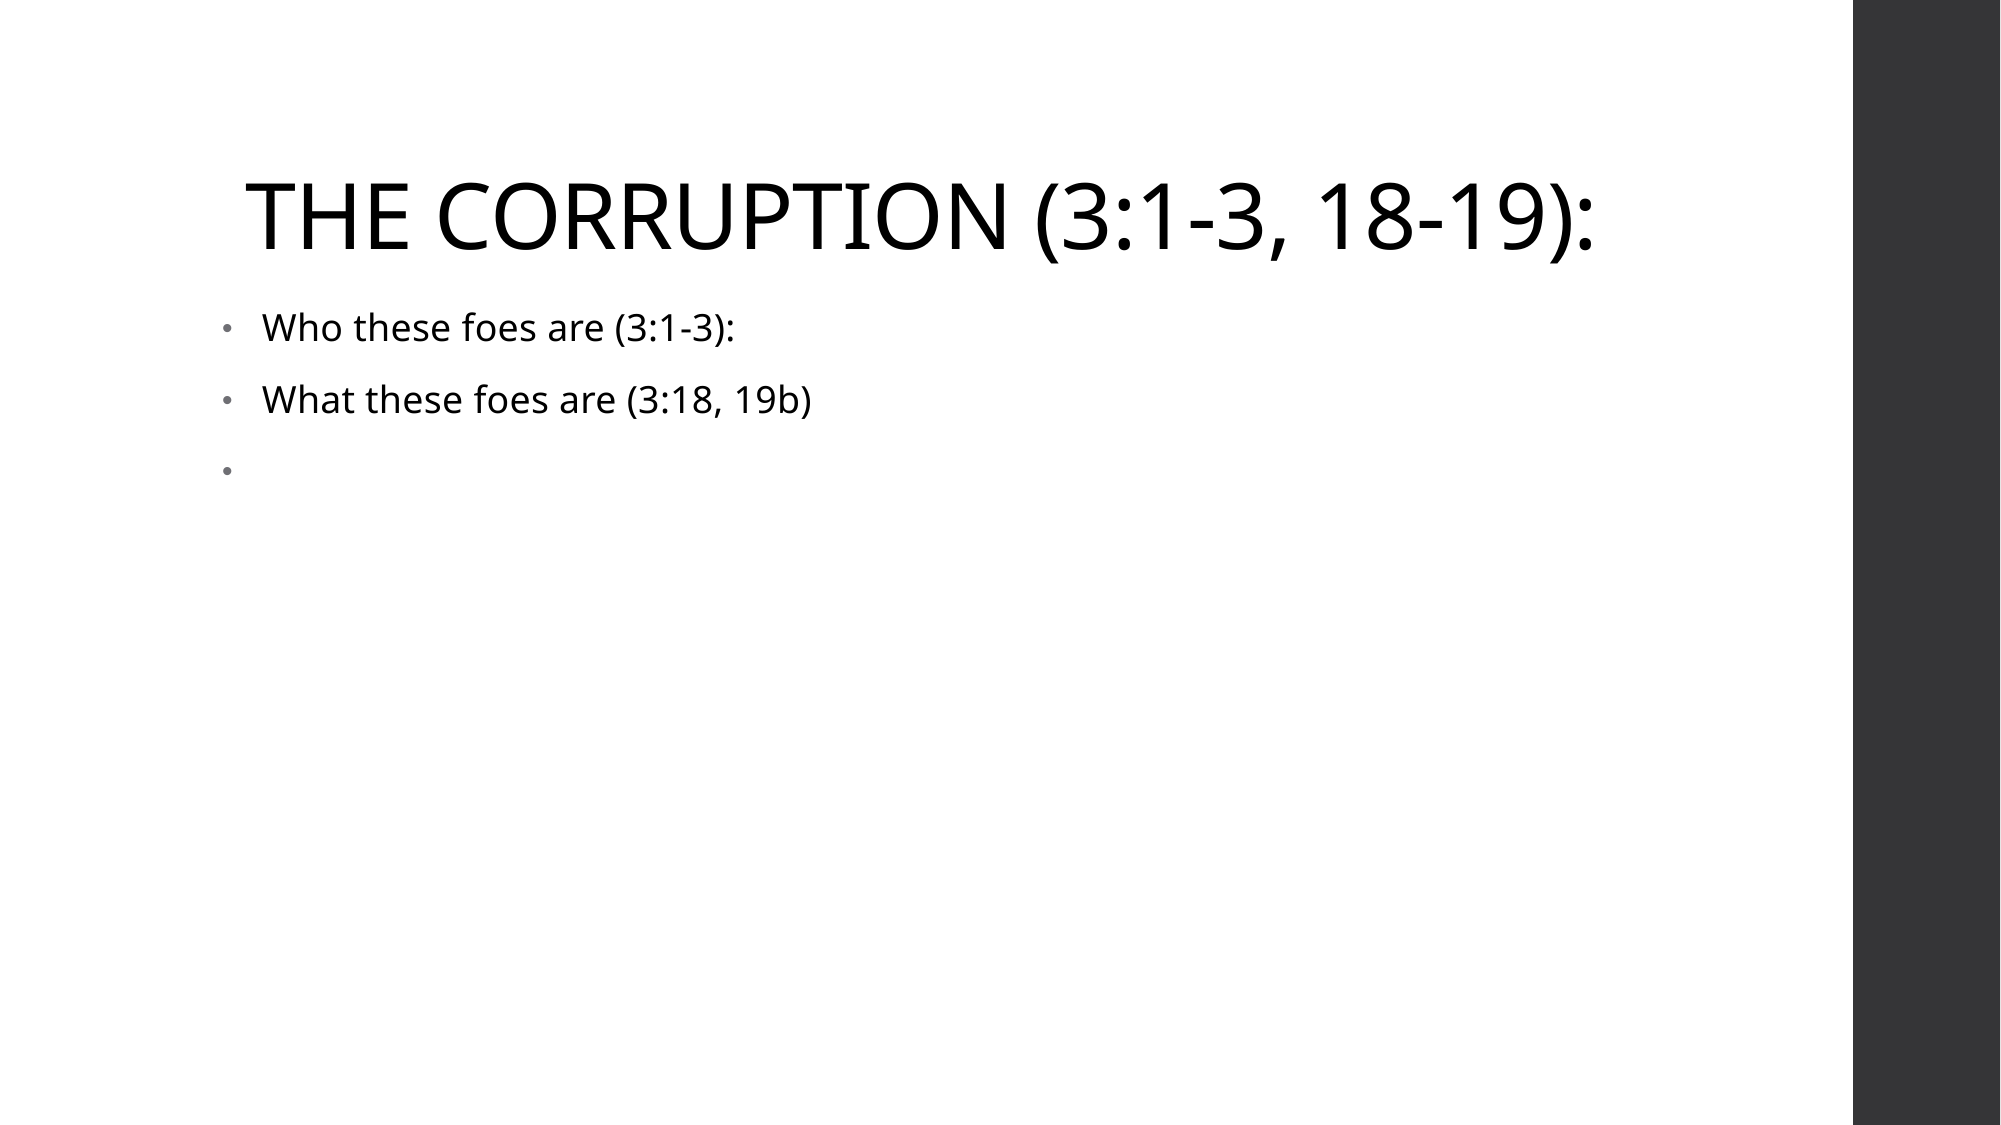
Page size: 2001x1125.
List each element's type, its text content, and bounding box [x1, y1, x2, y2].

title THE CORRUPTION (3:1-3, 18-19): [206, 60, 1797, 278]
list Who these foes are (3:1-3): What these foes are (3:18, 19b) [206, 299, 1617, 1014]
